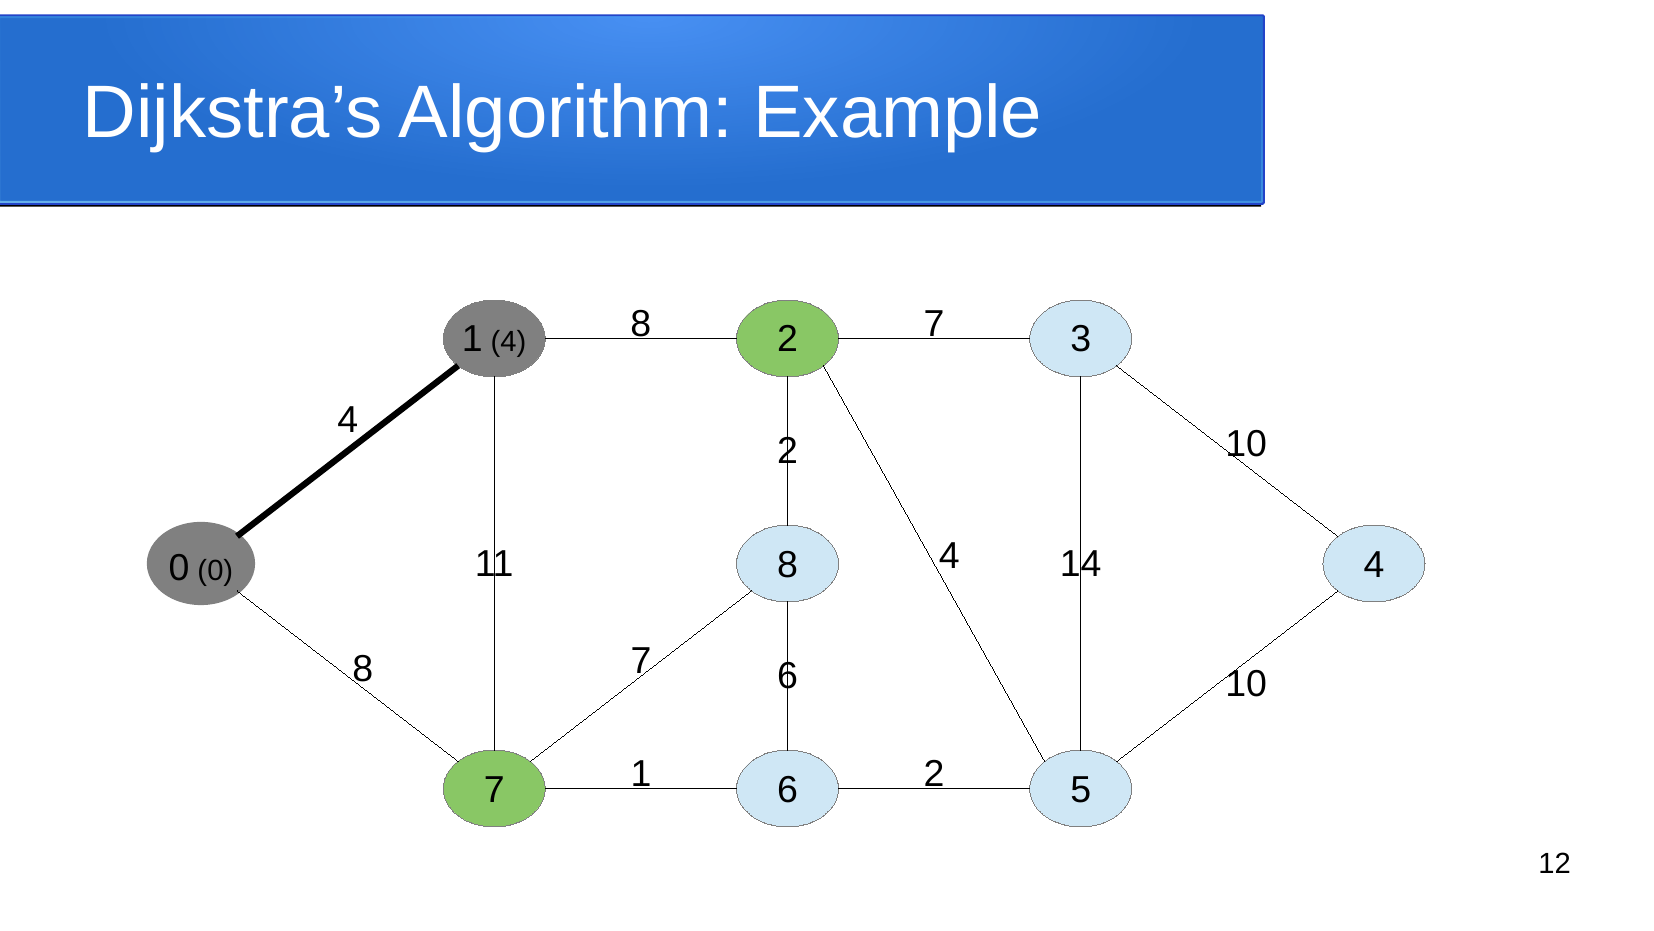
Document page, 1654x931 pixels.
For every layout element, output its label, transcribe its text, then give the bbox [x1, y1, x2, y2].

text_box 6 [736, 750, 839, 827]
text_box 1 (4) [443, 300, 546, 377]
text_box 2 [736, 300, 839, 377]
text_box 4 [1322, 525, 1426, 602]
text_box 8 [736, 525, 839, 602]
text_box 0 (0) [149, 525, 252, 602]
text_box 3 [1029, 300, 1132, 377]
title Dijkstra’s Algorithm: Example [82, 35, 1235, 189]
text_box 7 [443, 750, 546, 827]
text_box 5 [1029, 750, 1132, 827]
